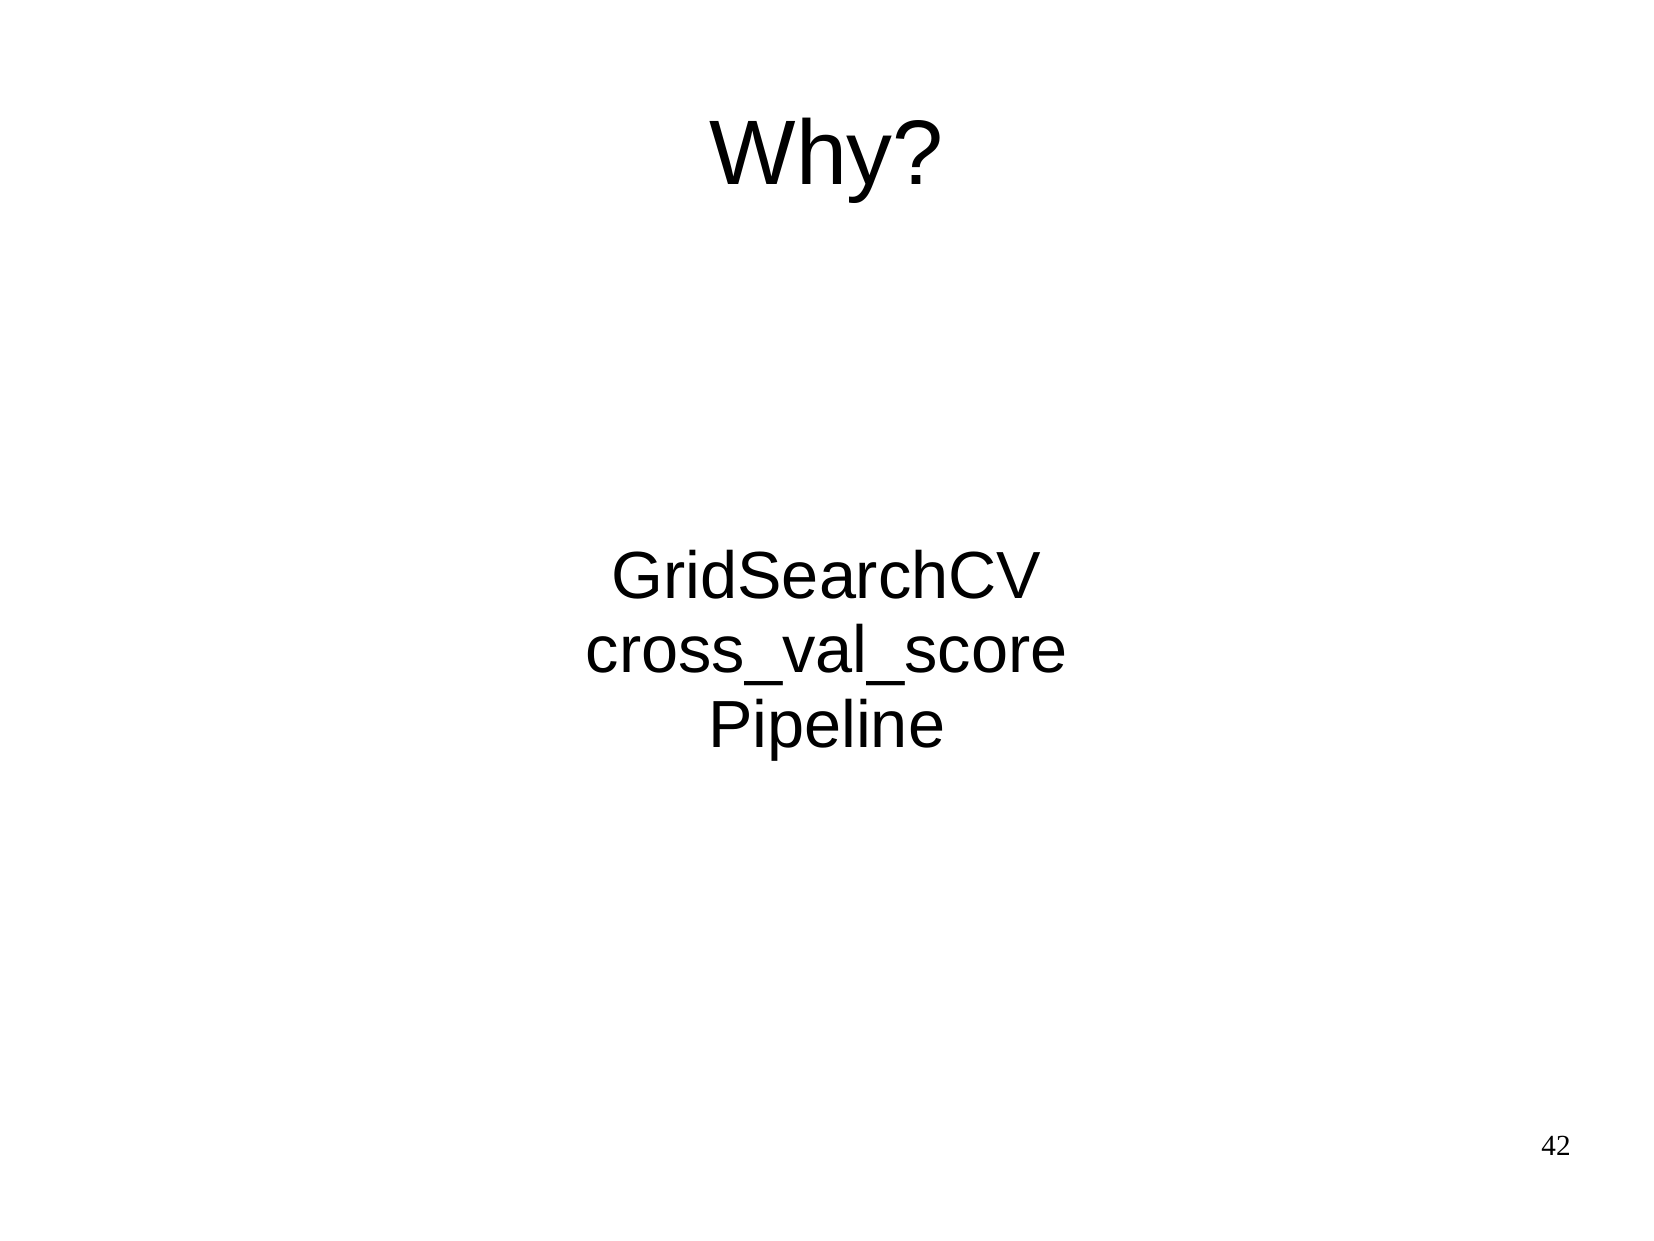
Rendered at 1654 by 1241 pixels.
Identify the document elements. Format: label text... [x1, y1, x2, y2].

subtitle GridSearchCV cross_val_score Pipeline [82, 290, 1571, 1010]
title Why? [82, 49, 1571, 257]
